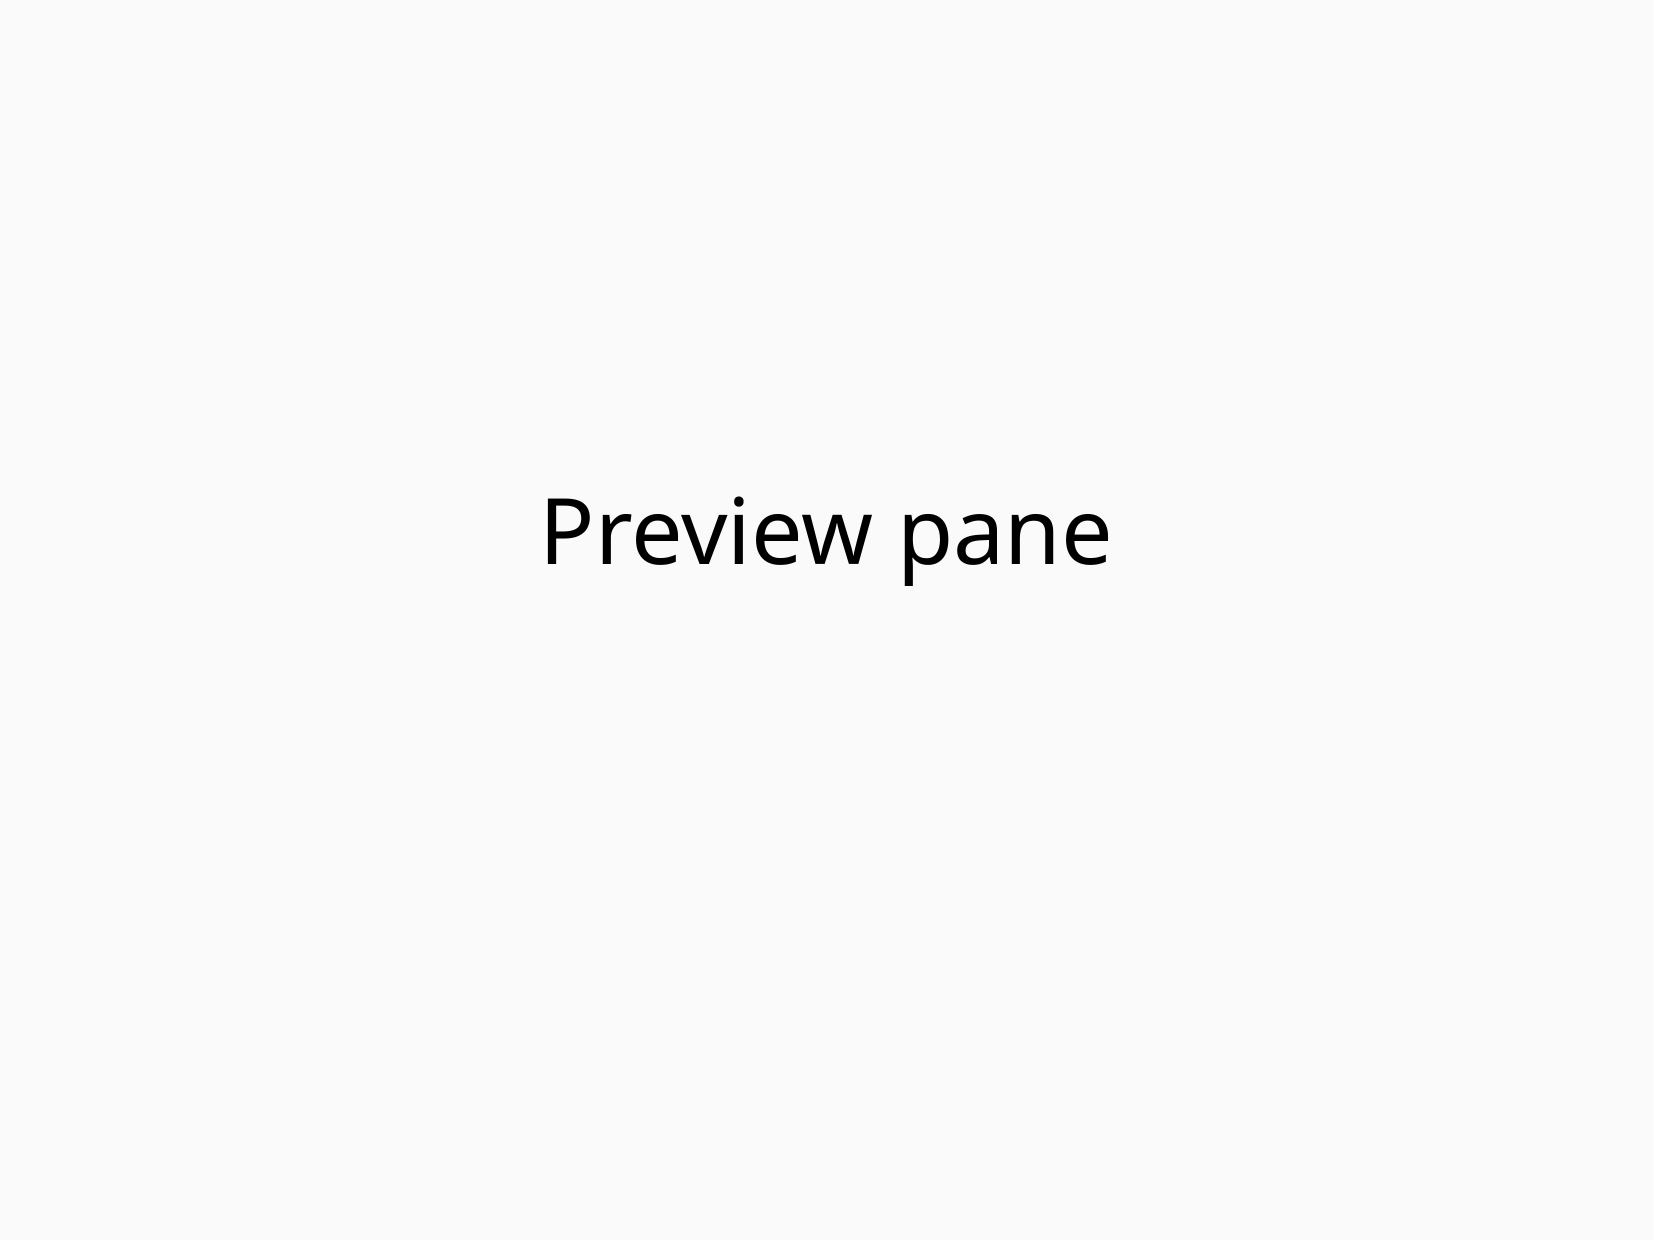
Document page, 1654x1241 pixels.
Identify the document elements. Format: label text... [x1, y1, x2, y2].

subtitle Preview pane [82, 49, 1571, 1010]
